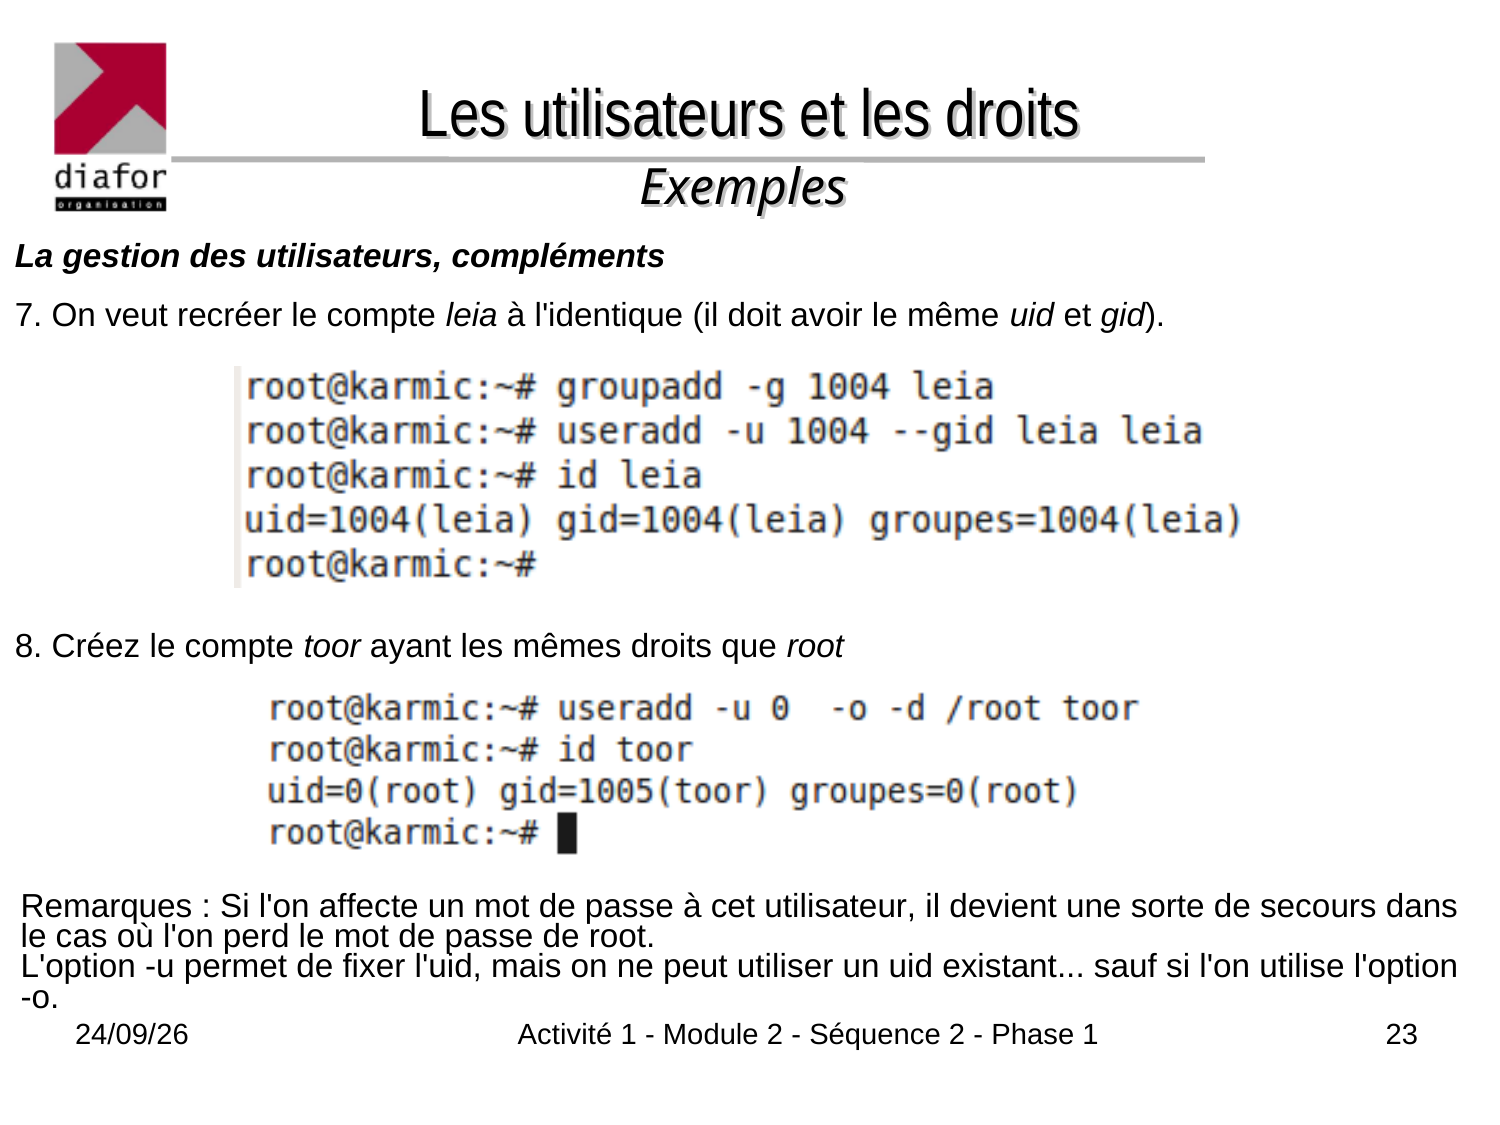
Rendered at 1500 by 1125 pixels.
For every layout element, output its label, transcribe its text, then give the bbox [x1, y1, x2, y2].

picture [234, 366, 1329, 588]
text_box La gestion des utilisateurs, compléments [0, 236, 682, 282]
picture [53, 42, 168, 213]
text_box 8. Créez le compte toor ayant les mêmes droits que root [0, 625, 860, 672]
text_box 7. On veut recréer le compte leia à l'identique (il doit avoir le même uid et gid). [0, 295, 1181, 341]
title Les utilisateurs et les droits Exemples [75, 45, 1426, 250]
text_box Remarques : Si l'on affecte un mot de passe à cet utilisateur, il devient une sorte de secours dans le cas où l'on perd le mot de passe de root. L'option -u permet de fixer l'uid, mais on ne peut utiliser un uid existant... sauf si l'on utilise l'option -o. [5, 885, 1486, 1022]
picture [265, 689, 1176, 857]
